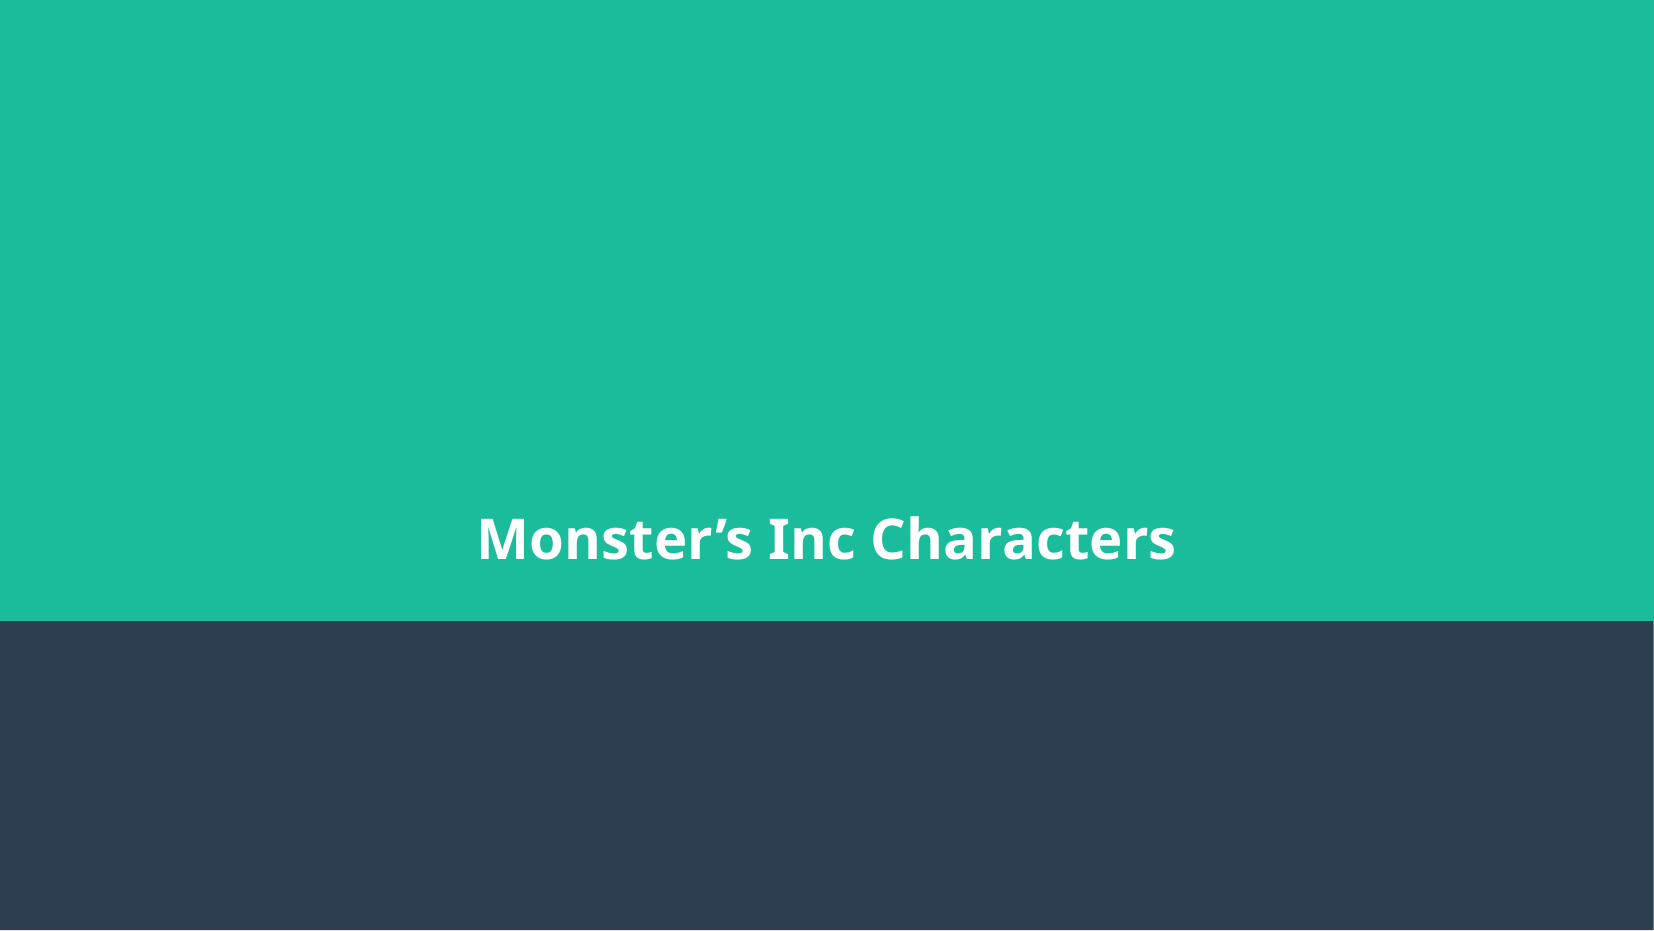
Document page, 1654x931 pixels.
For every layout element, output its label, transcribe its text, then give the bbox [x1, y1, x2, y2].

title Monster’s Inc Characters [59, 459, 1595, 578]
